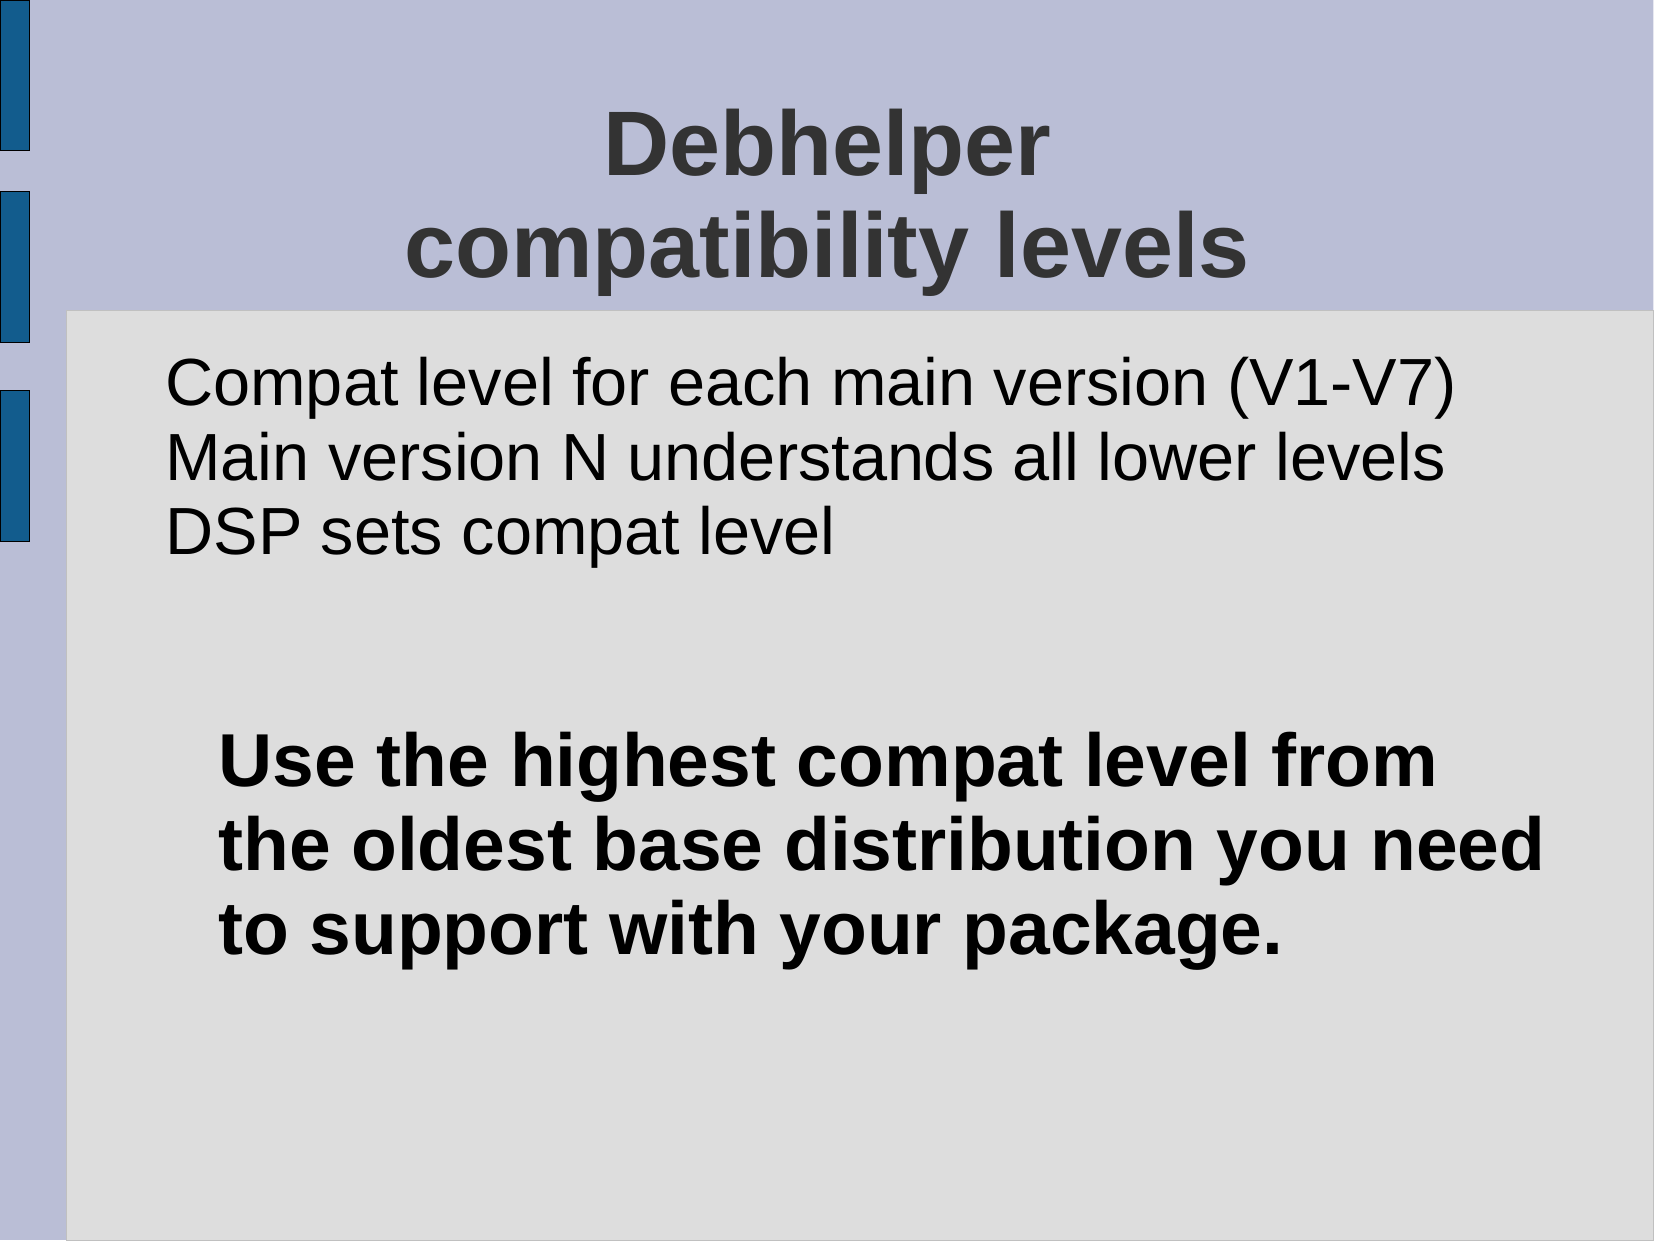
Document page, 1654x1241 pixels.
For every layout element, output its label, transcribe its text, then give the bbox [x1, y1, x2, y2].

title Debhelper compatibility levels [121, 91, 1534, 299]
list Compat level for each main version (V1-V7) Main version N understands all lower levels DSP sets compat level Use the highest compat level from the oldest base distribution you need to support with your package. [147, 344, 1562, 1241]
